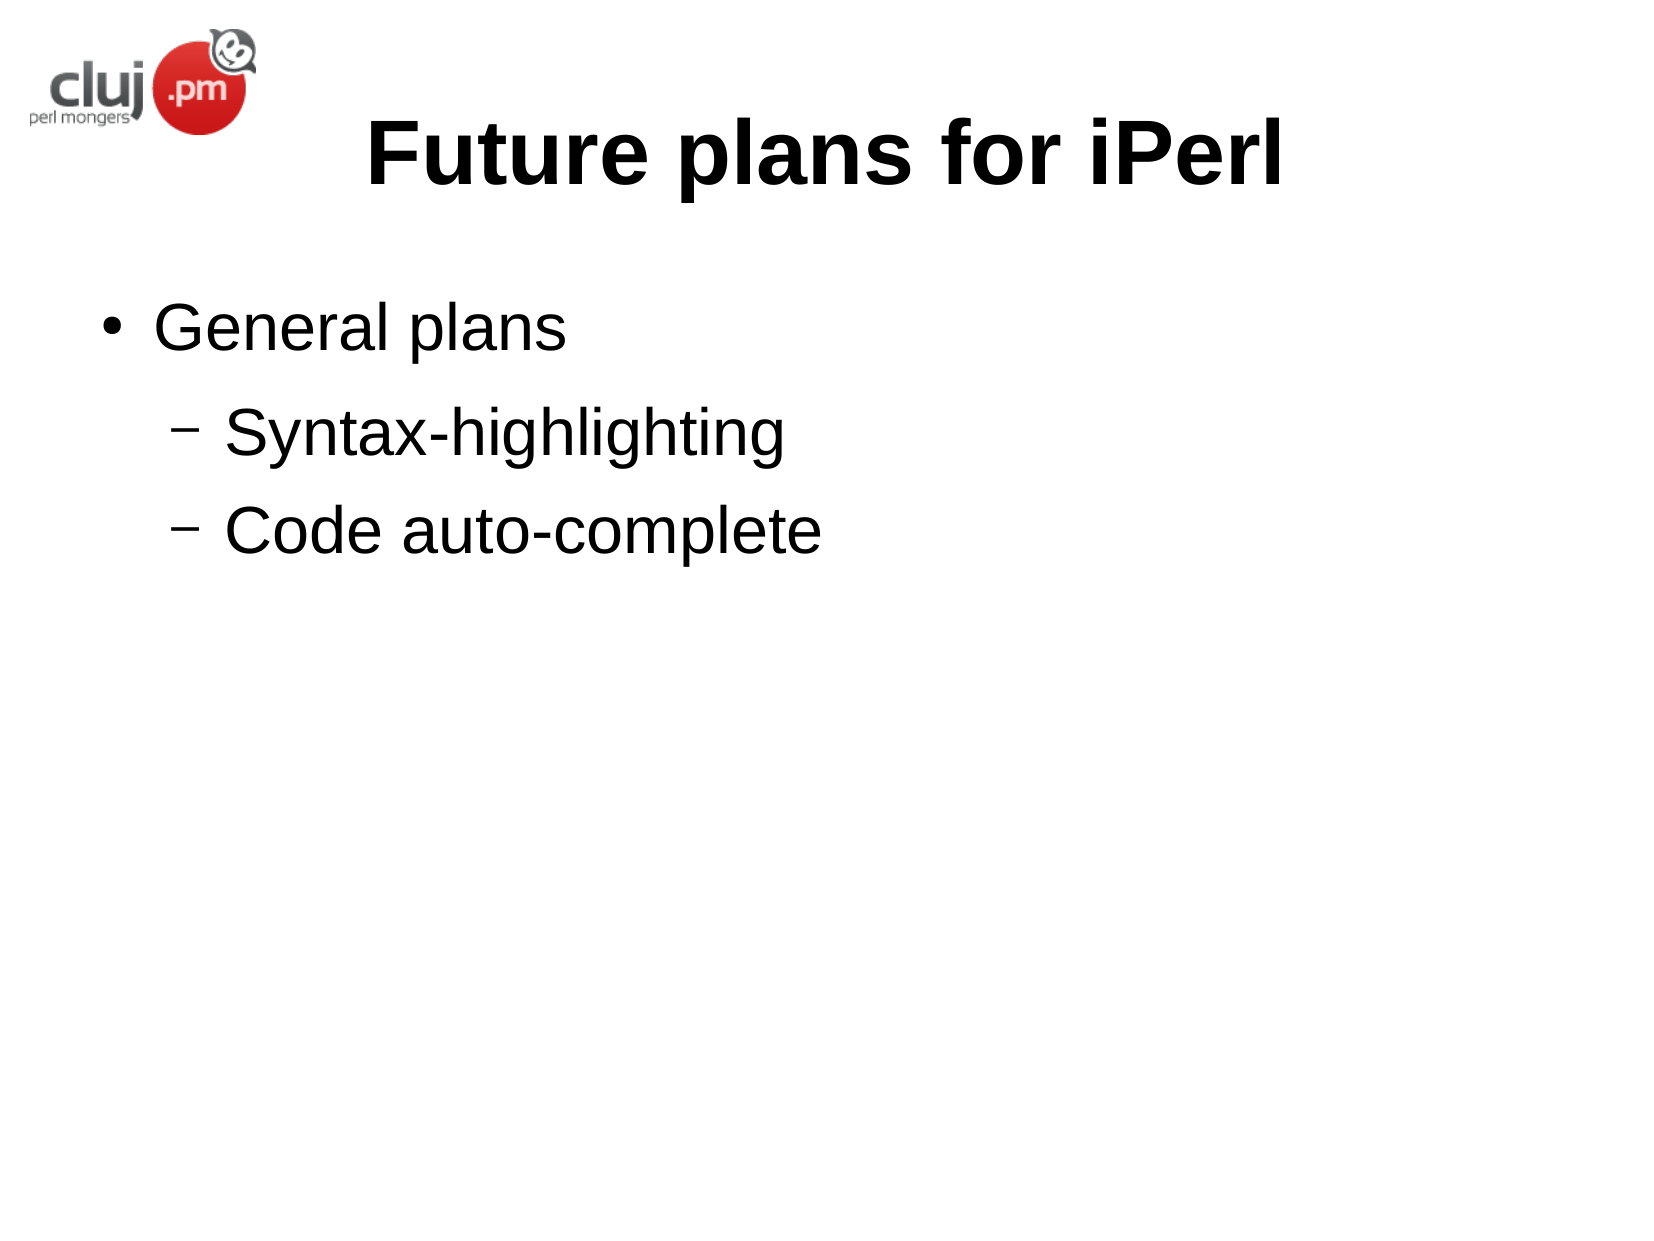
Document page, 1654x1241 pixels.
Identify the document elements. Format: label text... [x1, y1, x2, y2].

title Future plans for iPerl [82, 49, 1571, 257]
list General plans Syntax-highlighting Code auto-complete [82, 290, 1538, 1171]
picture [30, 29, 256, 135]
